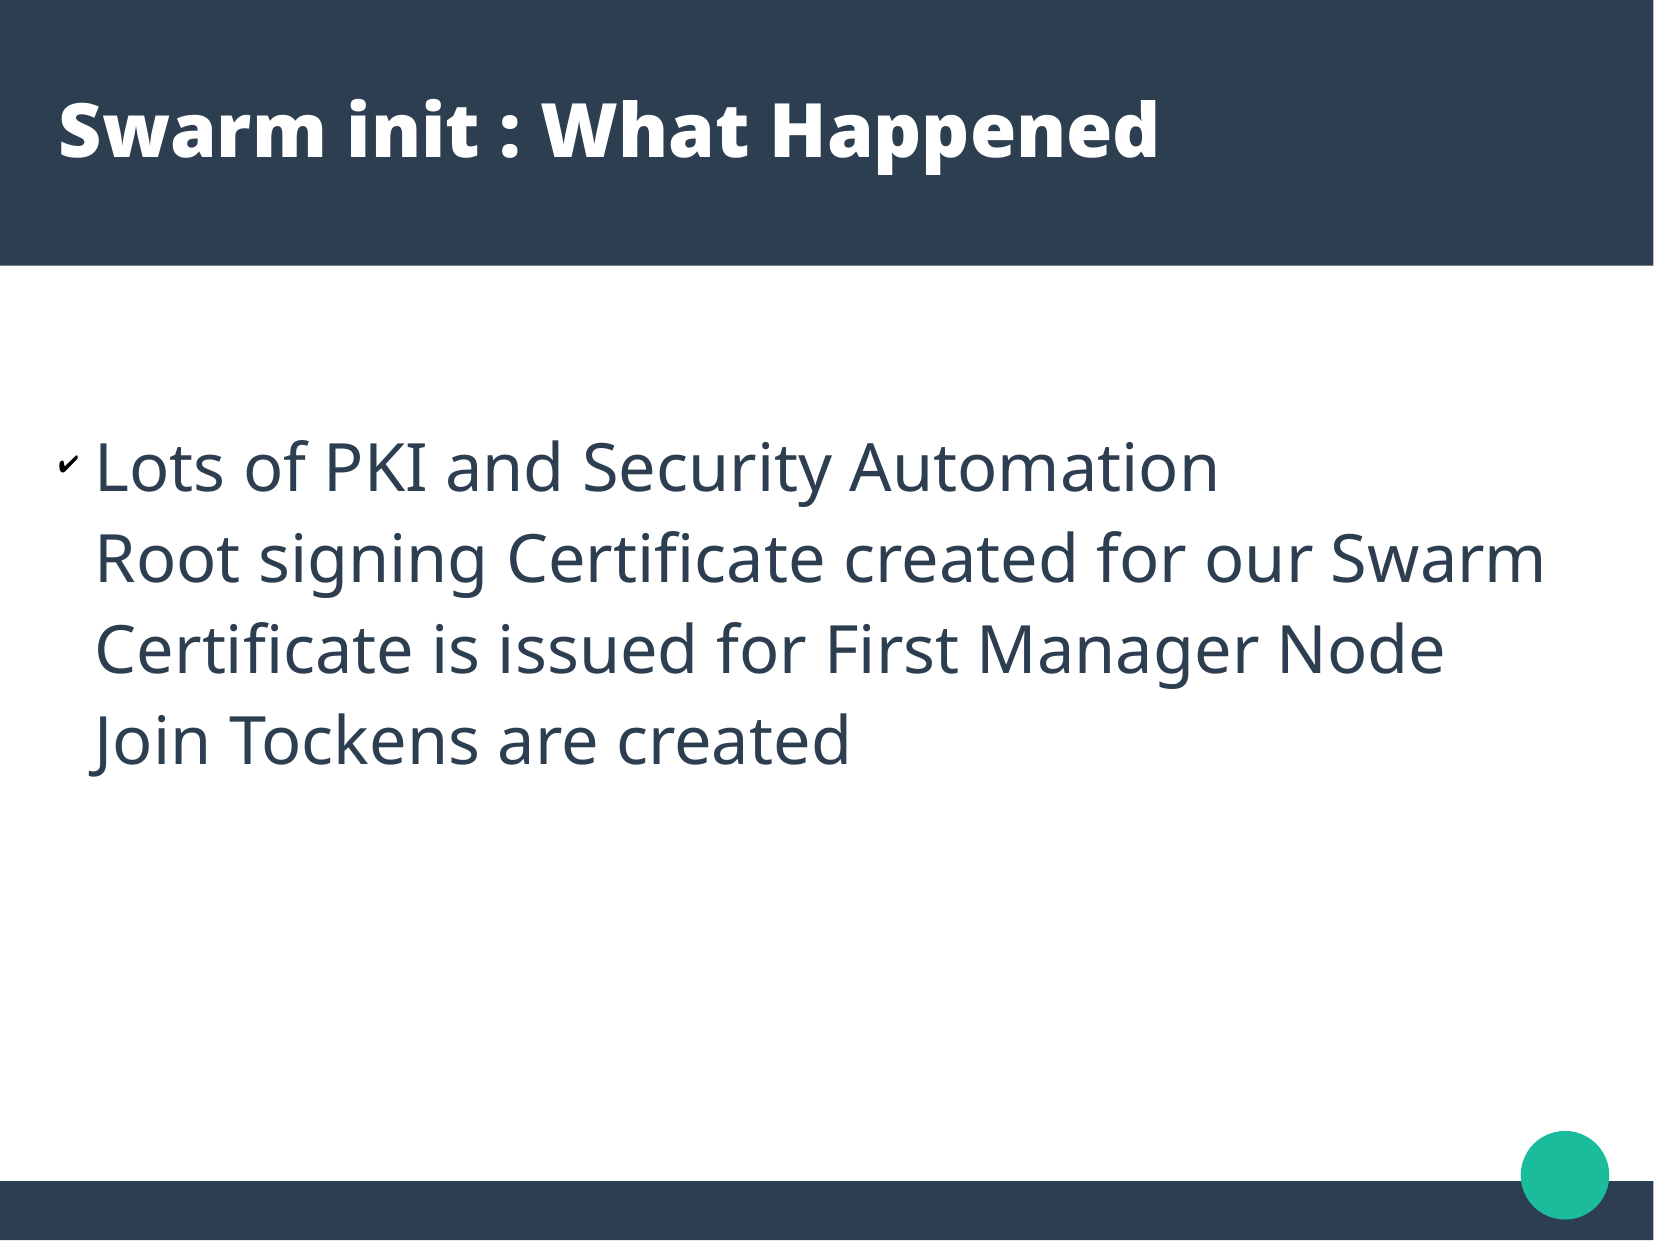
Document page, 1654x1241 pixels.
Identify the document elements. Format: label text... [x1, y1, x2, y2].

subtitle Lots of PKI and Security Automation Root signing Certificate created for our Swarm Certificate is issued for First Manager Node Join Tockens are created [59, 324, 1595, 1152]
title Swarm init : What Happened [59, 49, 1595, 207]
